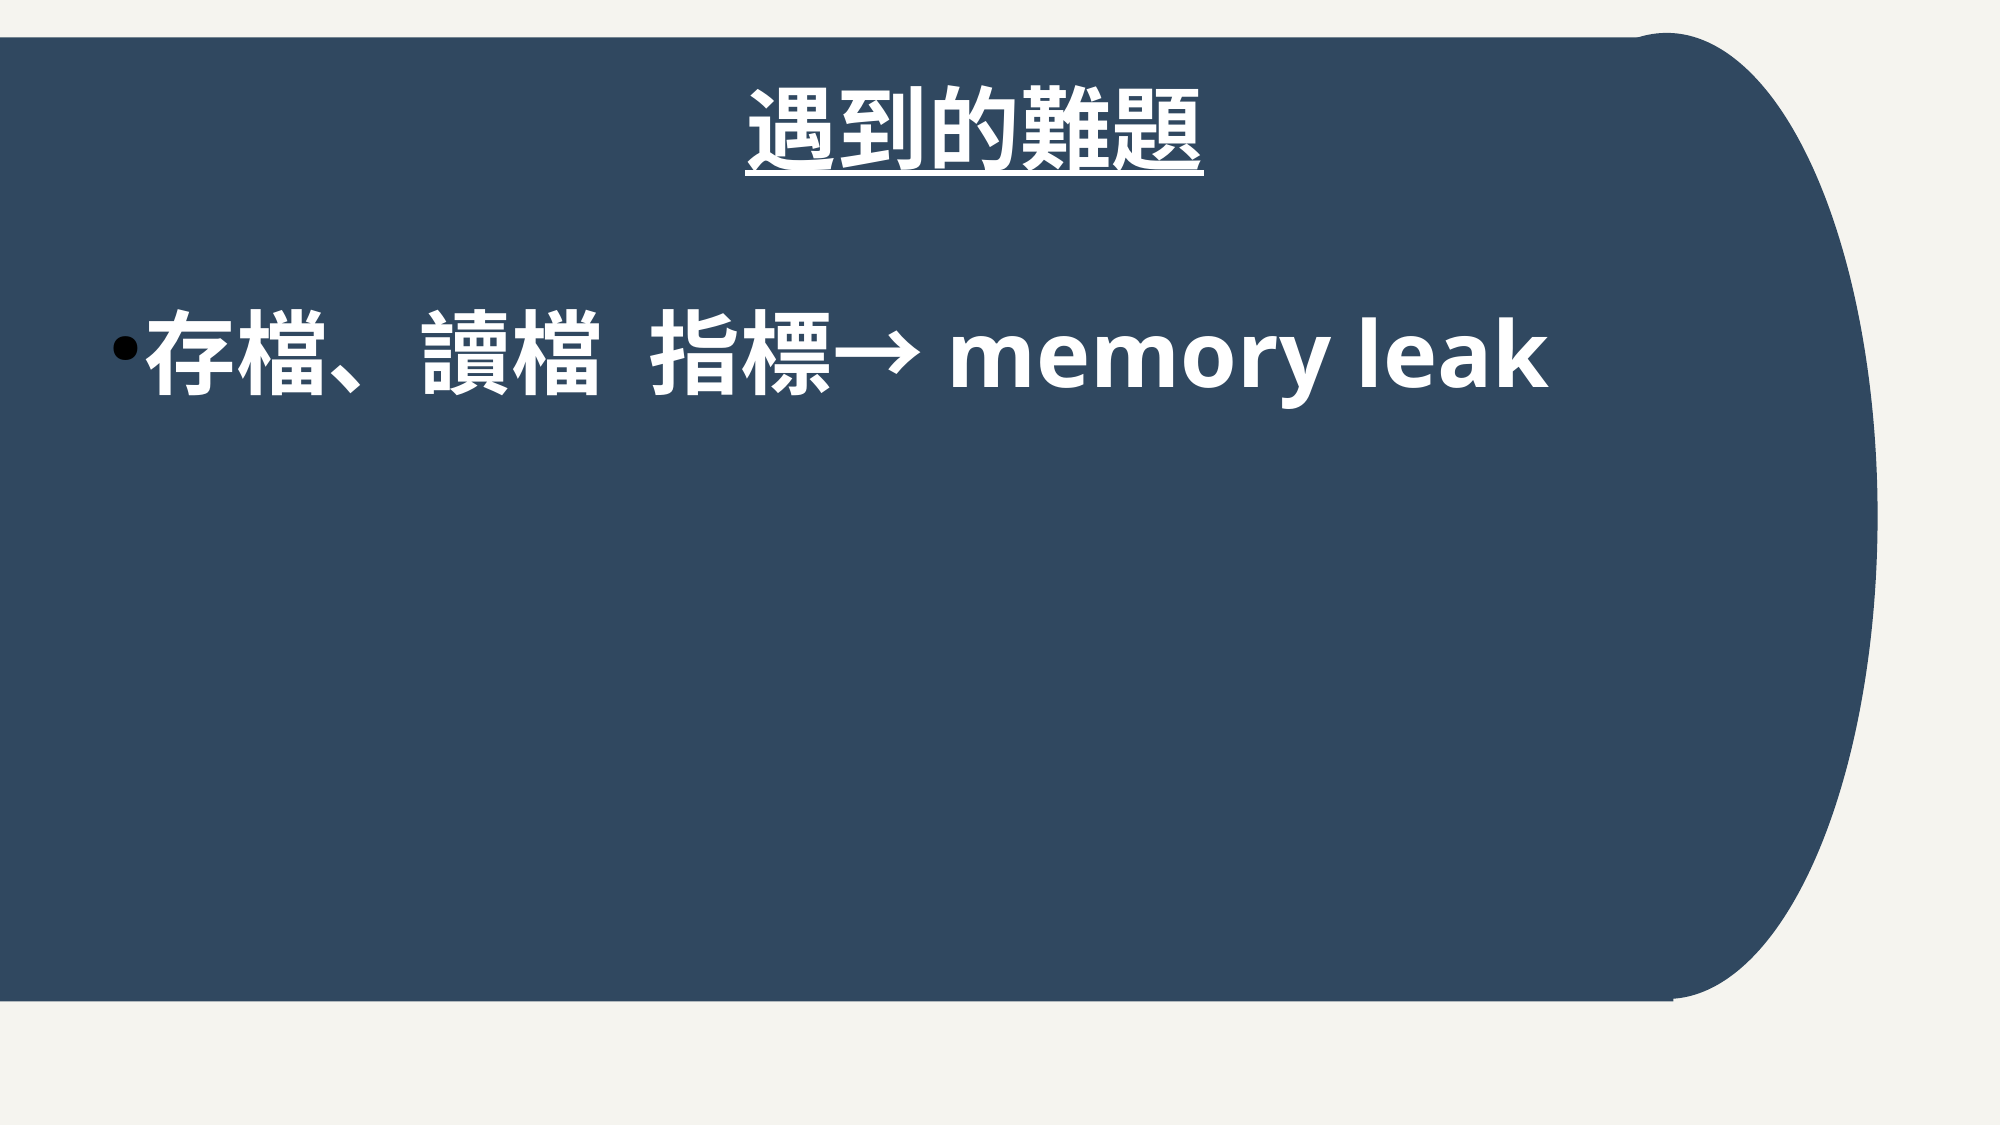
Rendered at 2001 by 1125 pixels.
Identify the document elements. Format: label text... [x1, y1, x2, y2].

text_box [0, 32, 1878, 1002]
text_box 存檔、讀檔 指標→memory leak [94, 288, 1831, 414]
text_box 遇到的難題 [694, 64, 1500, 189]
